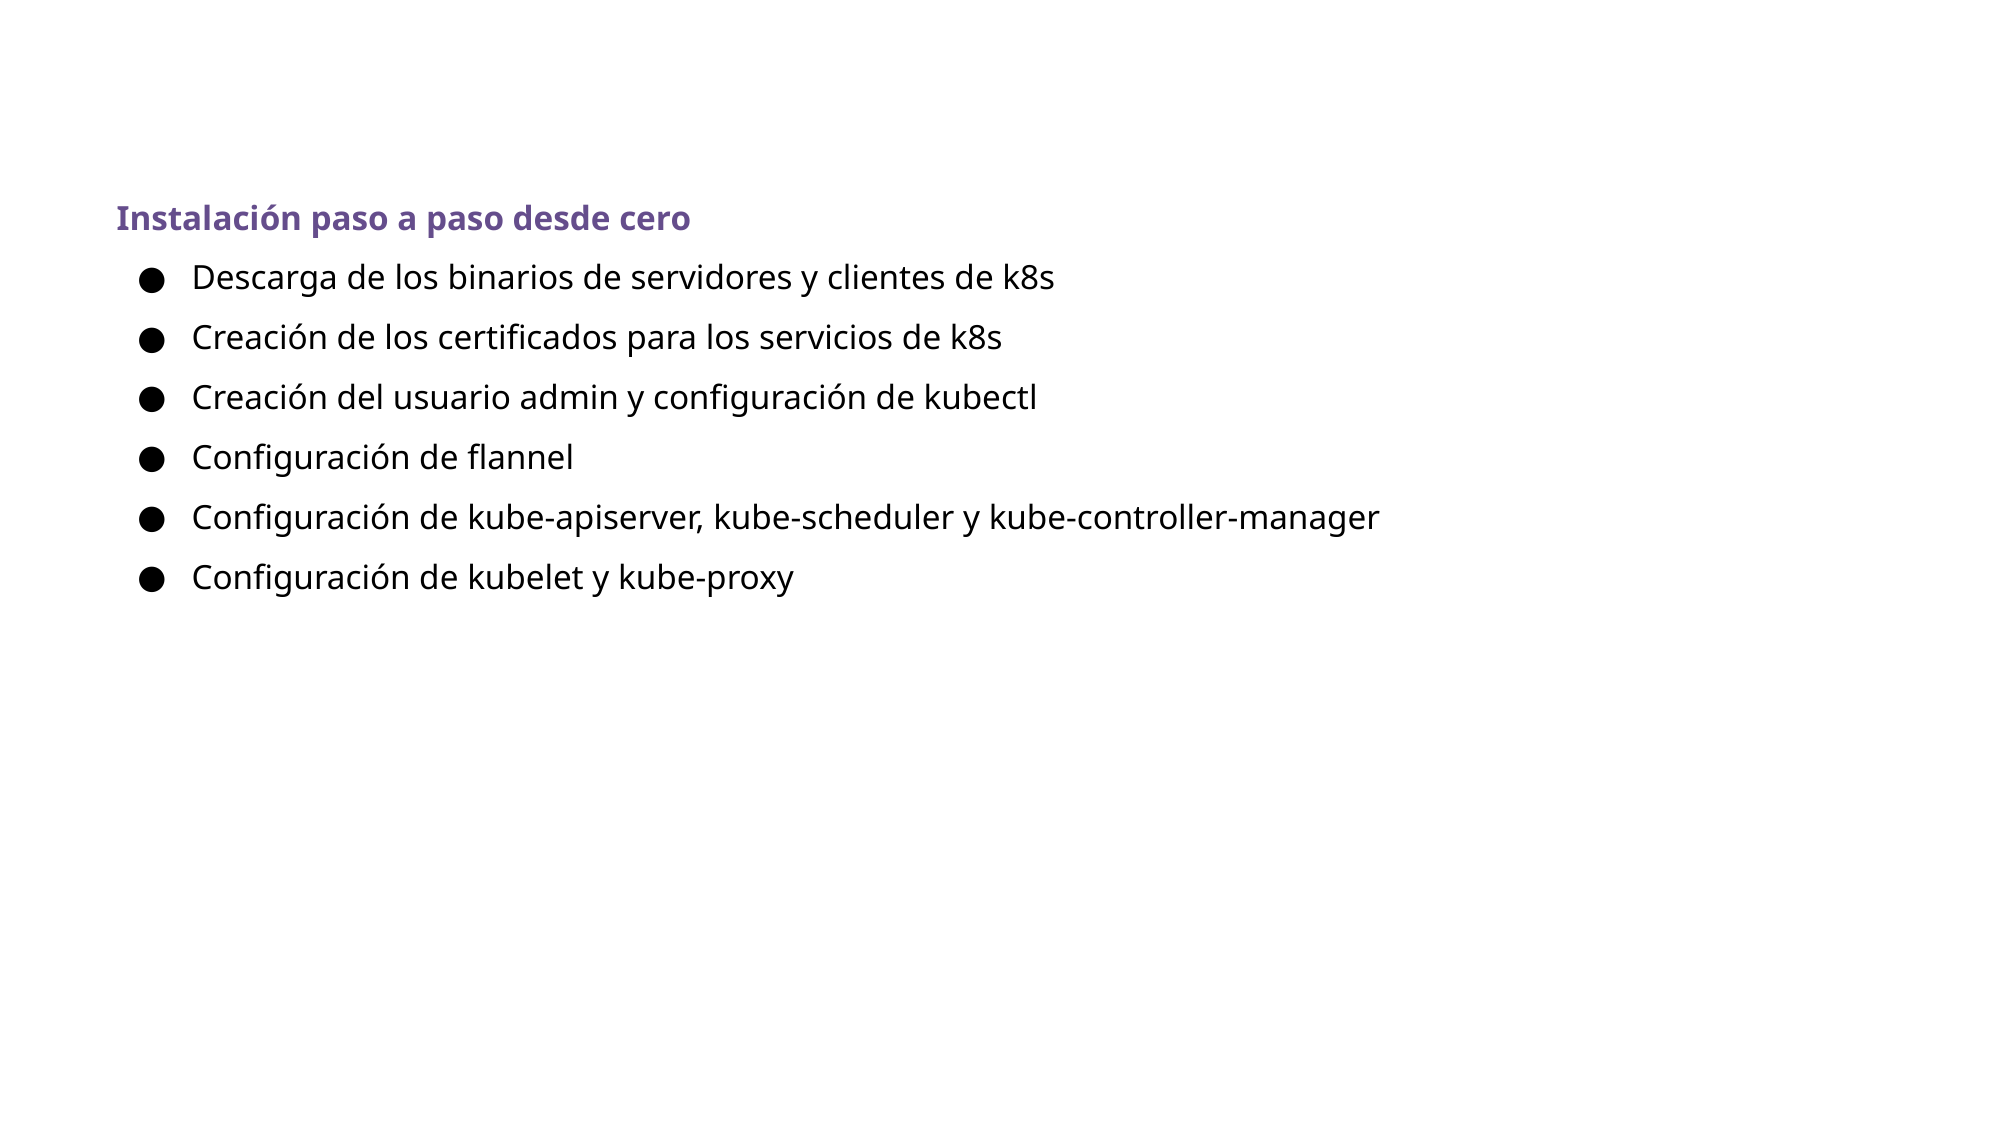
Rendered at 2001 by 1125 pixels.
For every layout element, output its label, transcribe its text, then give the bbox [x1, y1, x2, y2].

text_box Instalación paso a paso desde cero Descarga de los binarios de servidores y clientes de k8s Creación de los certificados para los servicios de k8s Creación del usuario admin y configuración de kubectl Configuración de flannel Configuración de kube-apiserver, kube-scheduler y kube-controller-manager Configuración de kubelet y kube-proxy [101, 169, 1977, 382]
